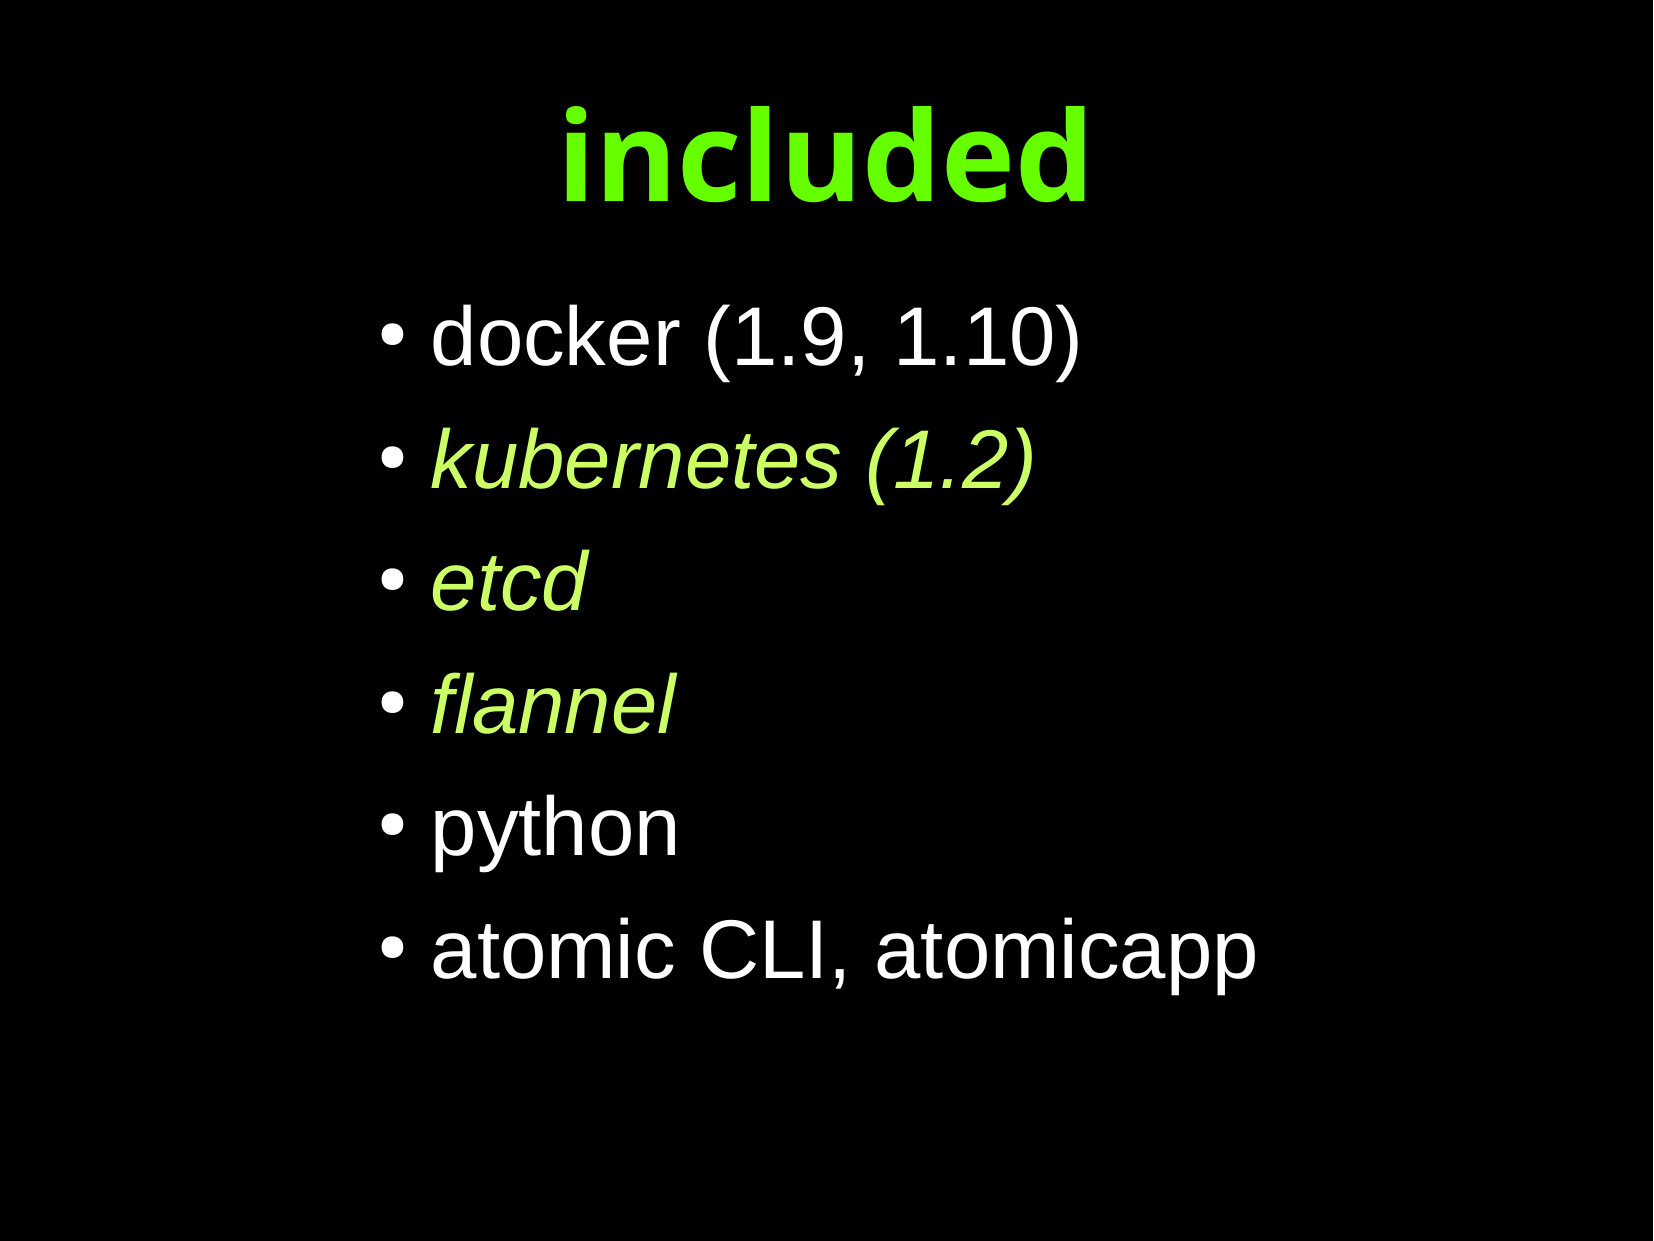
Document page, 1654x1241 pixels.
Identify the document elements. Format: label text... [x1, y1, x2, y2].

list docker (1.9, 1.10) kubernetes (1.2) etcd flannel python atomic CLI, atomicapp [360, 290, 1571, 1010]
title included [82, 49, 1571, 257]
